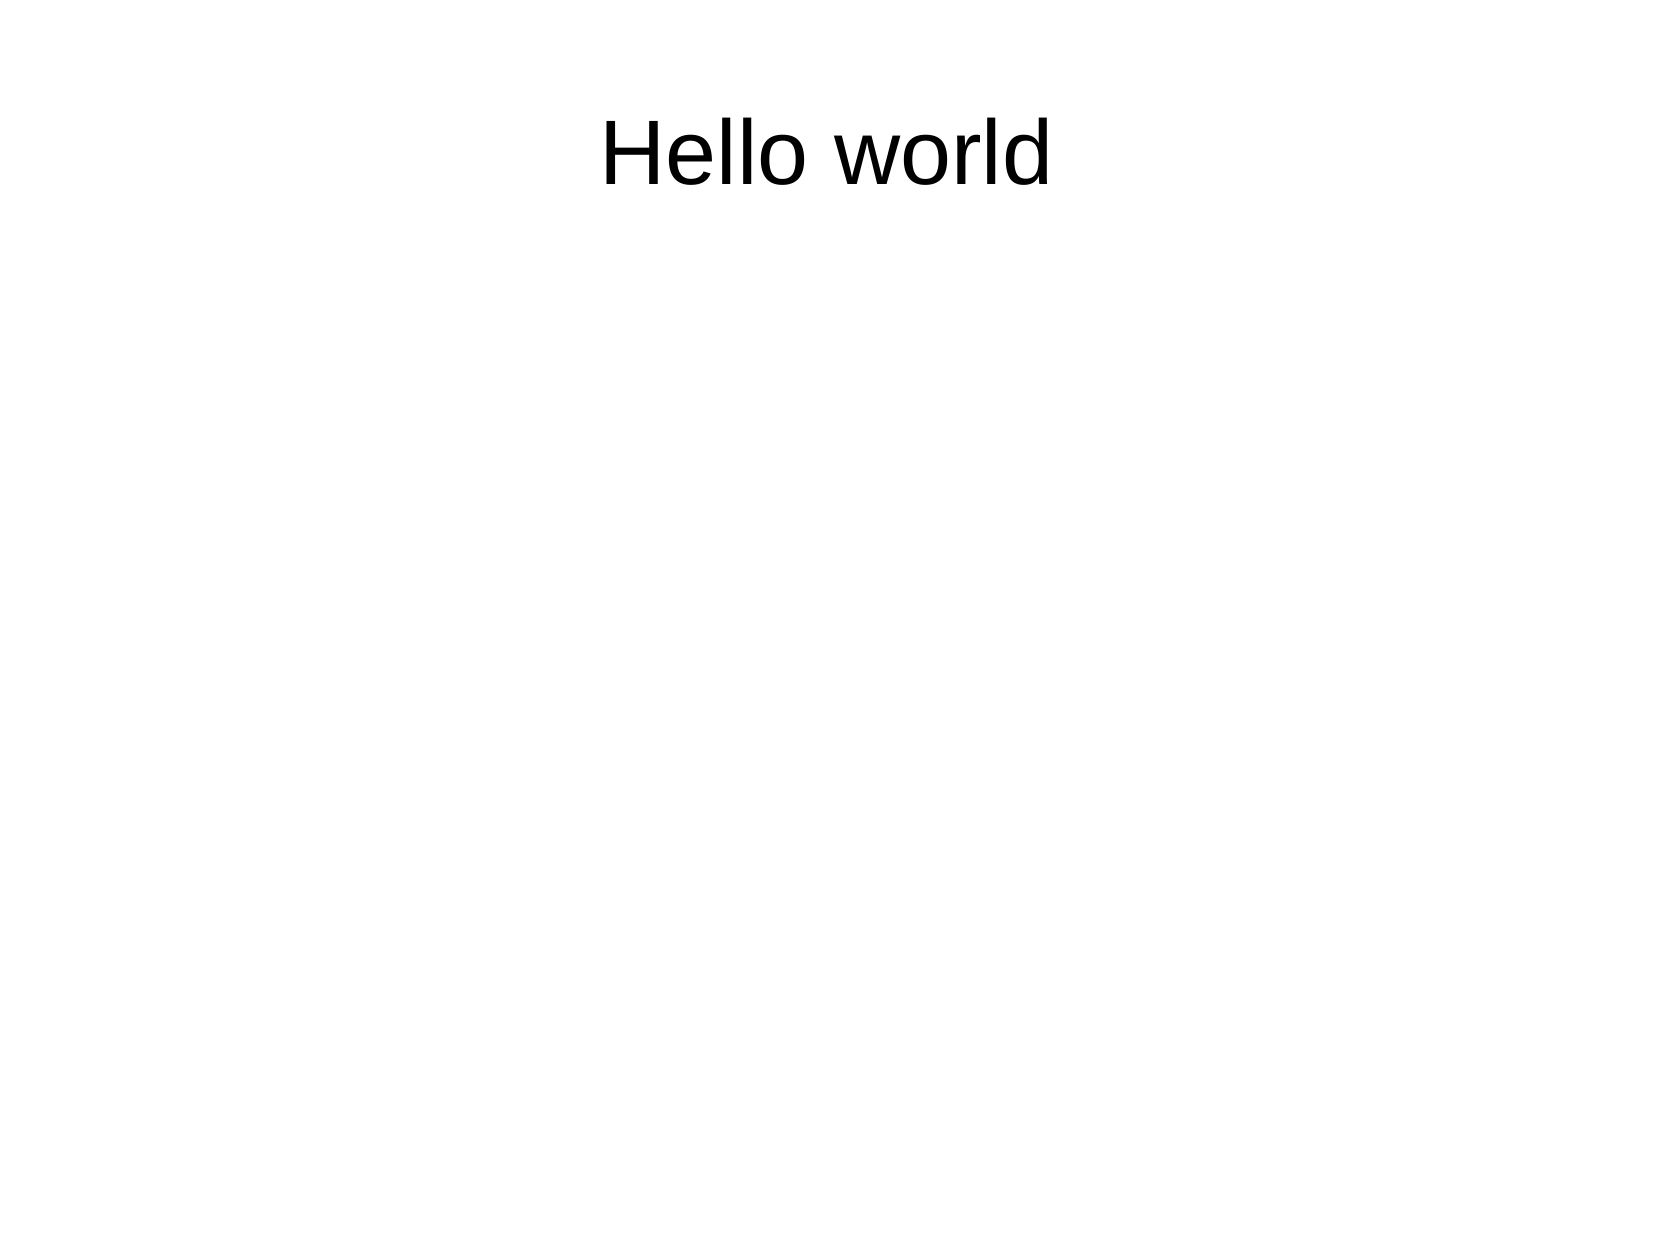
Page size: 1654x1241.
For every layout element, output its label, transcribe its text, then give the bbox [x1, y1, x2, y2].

title Hello world [82, 49, 1571, 257]
